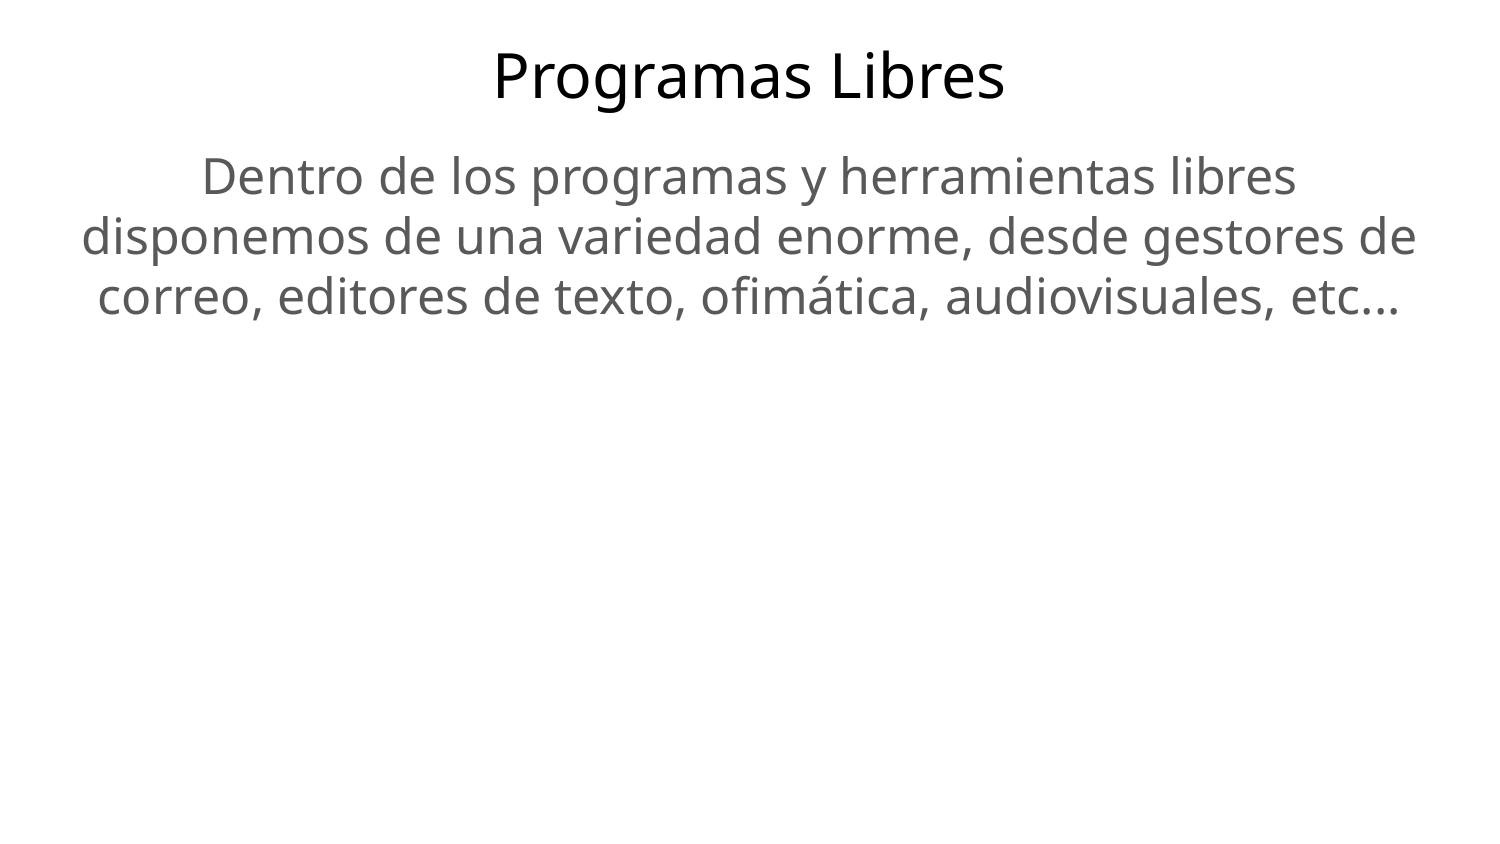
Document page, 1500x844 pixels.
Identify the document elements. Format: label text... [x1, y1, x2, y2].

list Dentro de los programas y herramientas libres disponemos de una variedad enorme, desde gestores de correo, editores de texto, ofimática, audiovisuales, etc... [51, 129, 1449, 813]
title Programas Libres [51, 21, 1449, 129]
